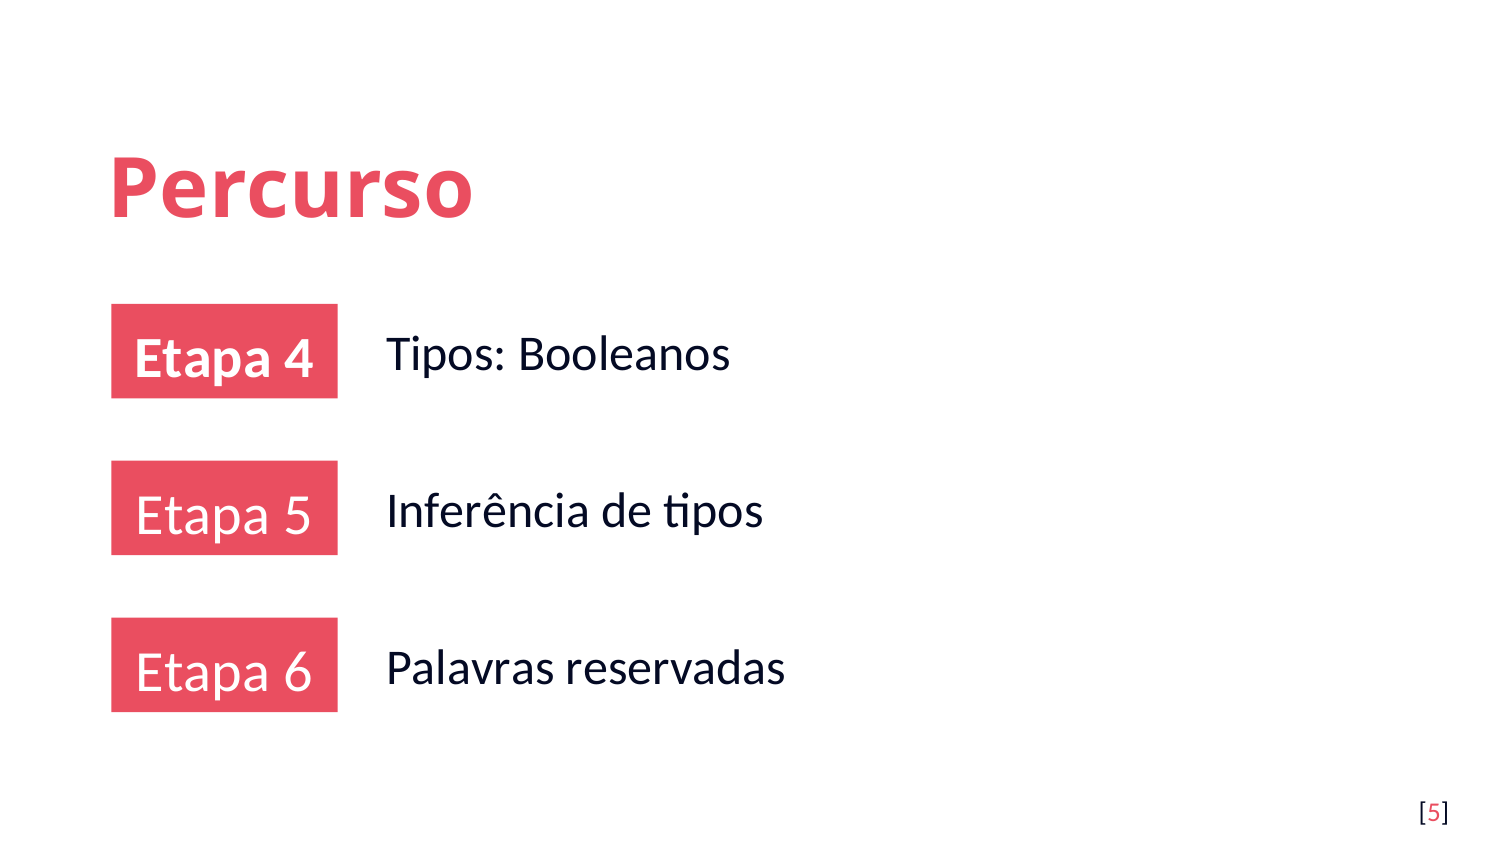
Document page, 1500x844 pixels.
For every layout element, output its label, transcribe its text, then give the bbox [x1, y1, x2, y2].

text_box Etapa 6 [111, 617, 338, 713]
text_box Etapa 5 [111, 460, 338, 556]
text_box Etapa 4 [111, 303, 338, 399]
text_box Palavras reservadas [371, 627, 1384, 703]
text_box Percurso [92, 104, 1309, 243]
text_box Tipos: Booleanos [371, 313, 1384, 389]
slide_number [5] [1403, 779, 1494, 844]
text_box Inferência de tipos [371, 470, 1384, 546]
